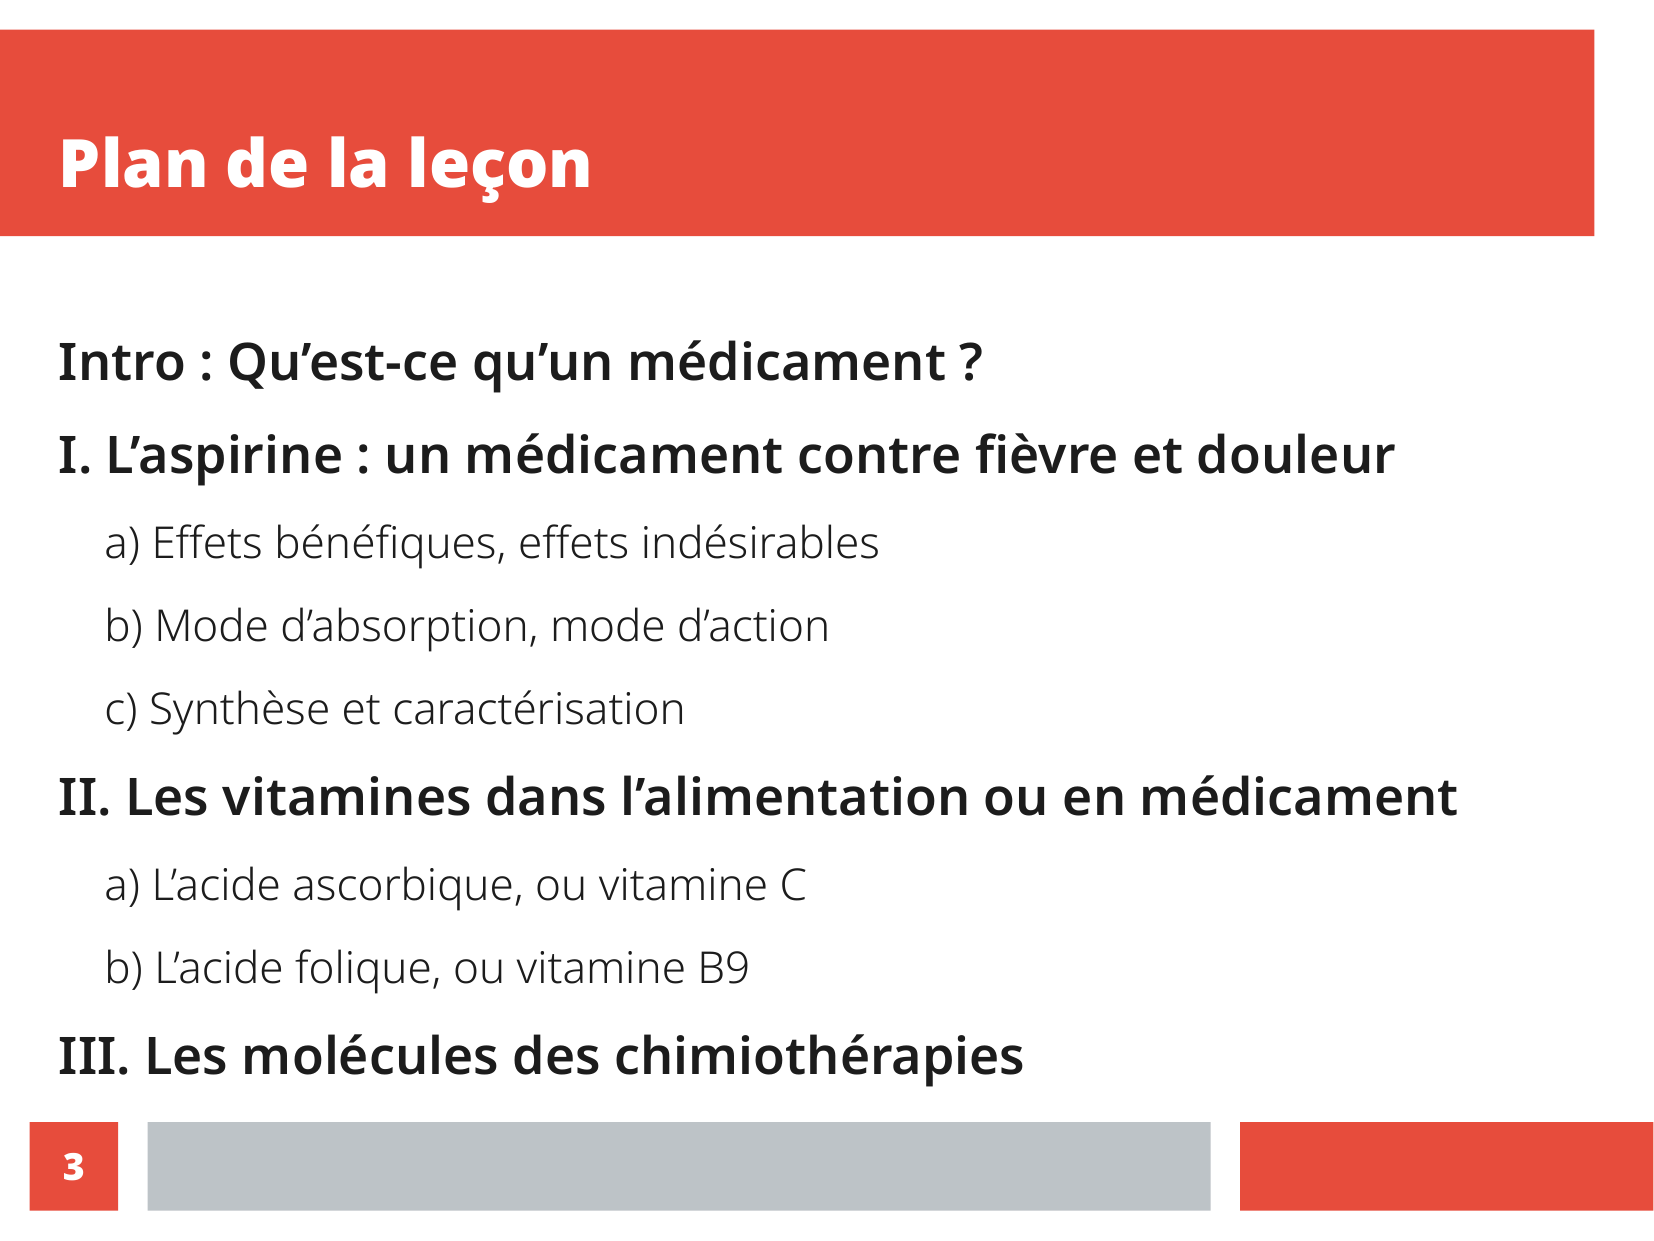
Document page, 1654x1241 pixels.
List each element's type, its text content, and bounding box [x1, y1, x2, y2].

list Intro : Qu’est-ce qu’un médicament ? I. L’aspirine : un médicament contre fièvre et douleur a) Effets bénéfiques, effets indésirables b) Mode d’absorption, mode d’action c) Synthèse et caractérisation II. Les vitamines dans l’alimentation ou en médicament a) L’acide ascorbique, ou vitamine C b) L’acide folique, ou vitamine B9 III. Les molécules des chimiothérapies [59, 324, 1565, 1093]
title Plan de la leçon [59, 59, 1595, 207]
